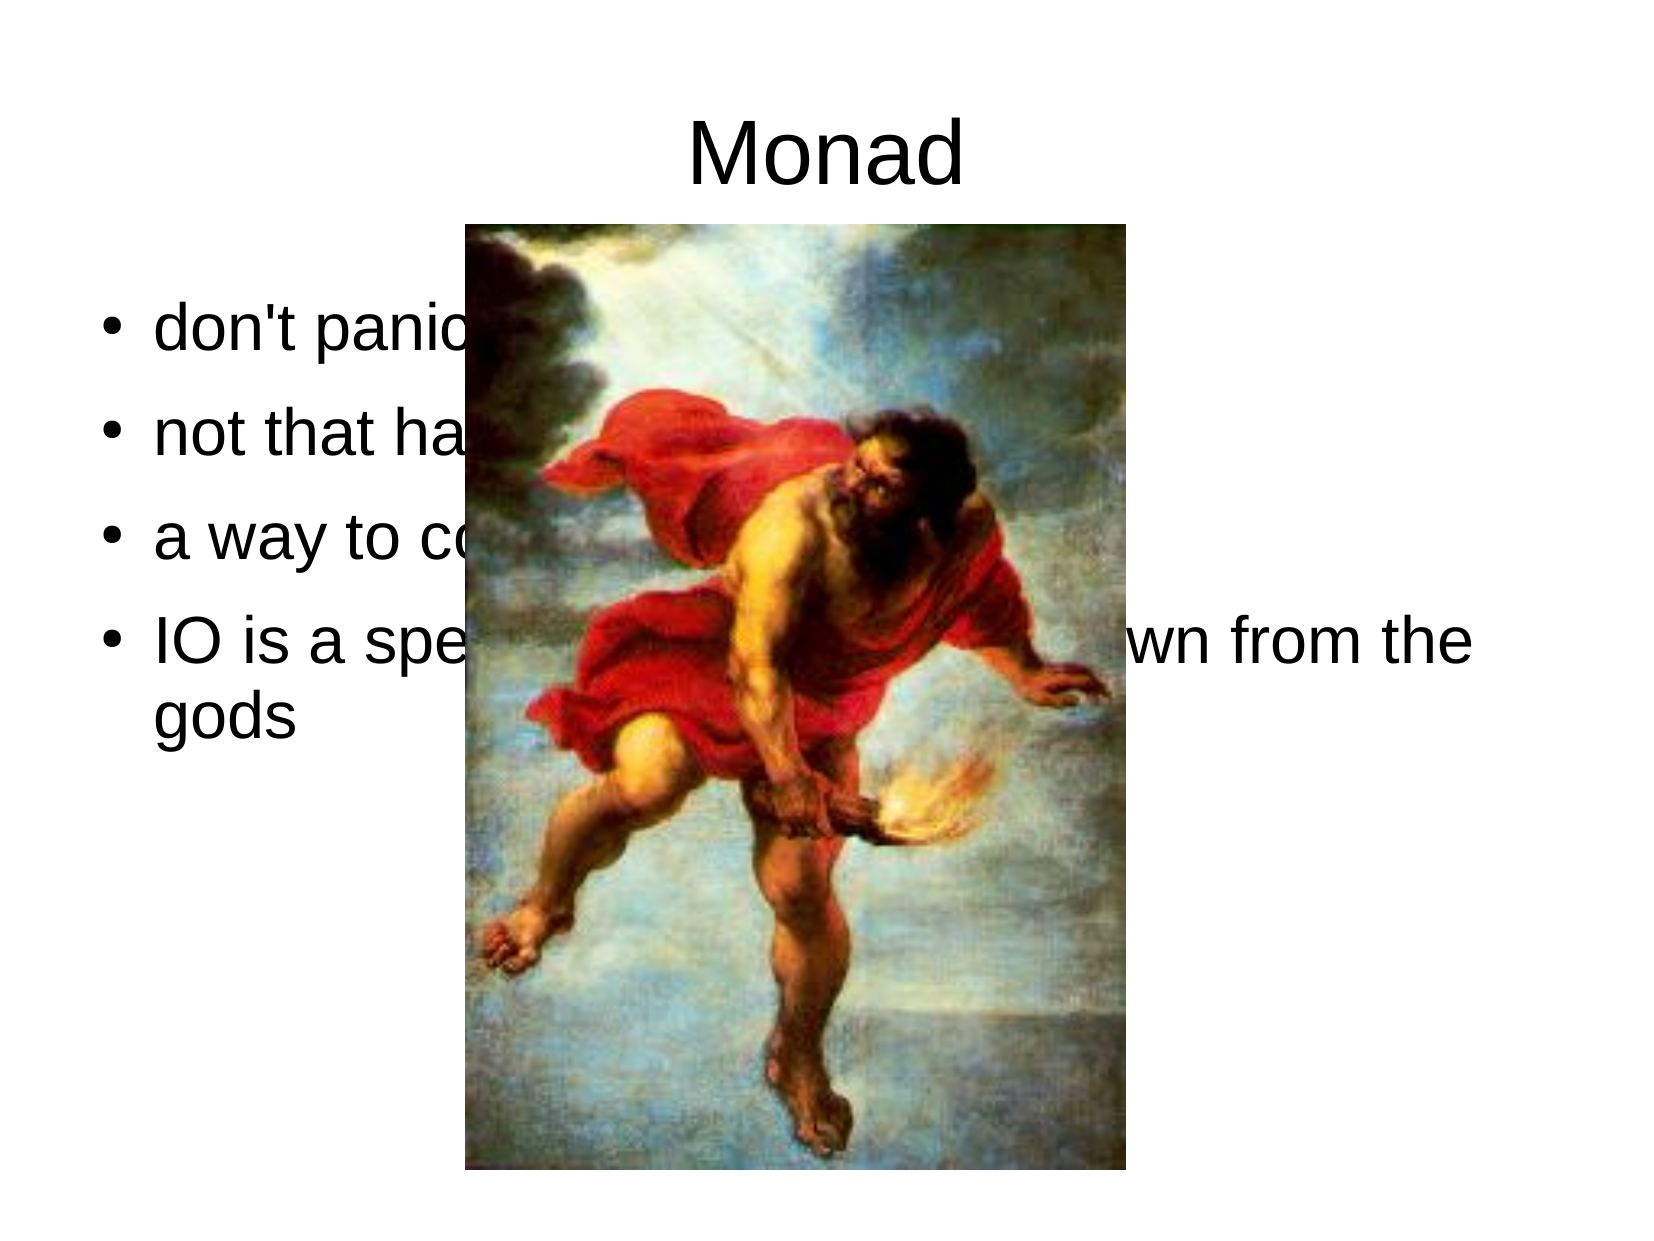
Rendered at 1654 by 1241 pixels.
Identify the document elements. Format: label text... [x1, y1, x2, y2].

list don't panic not that hard a way to compose actions IO is a special Monad handed down from the gods [82, 290, 465, 1109]
picture [465, 224, 1126, 1171]
list don't panic not that hard a way to compose actions IO is a special Monad handed down from the gods [1126, 290, 1571, 1109]
title Monad [82, 49, 1571, 257]
